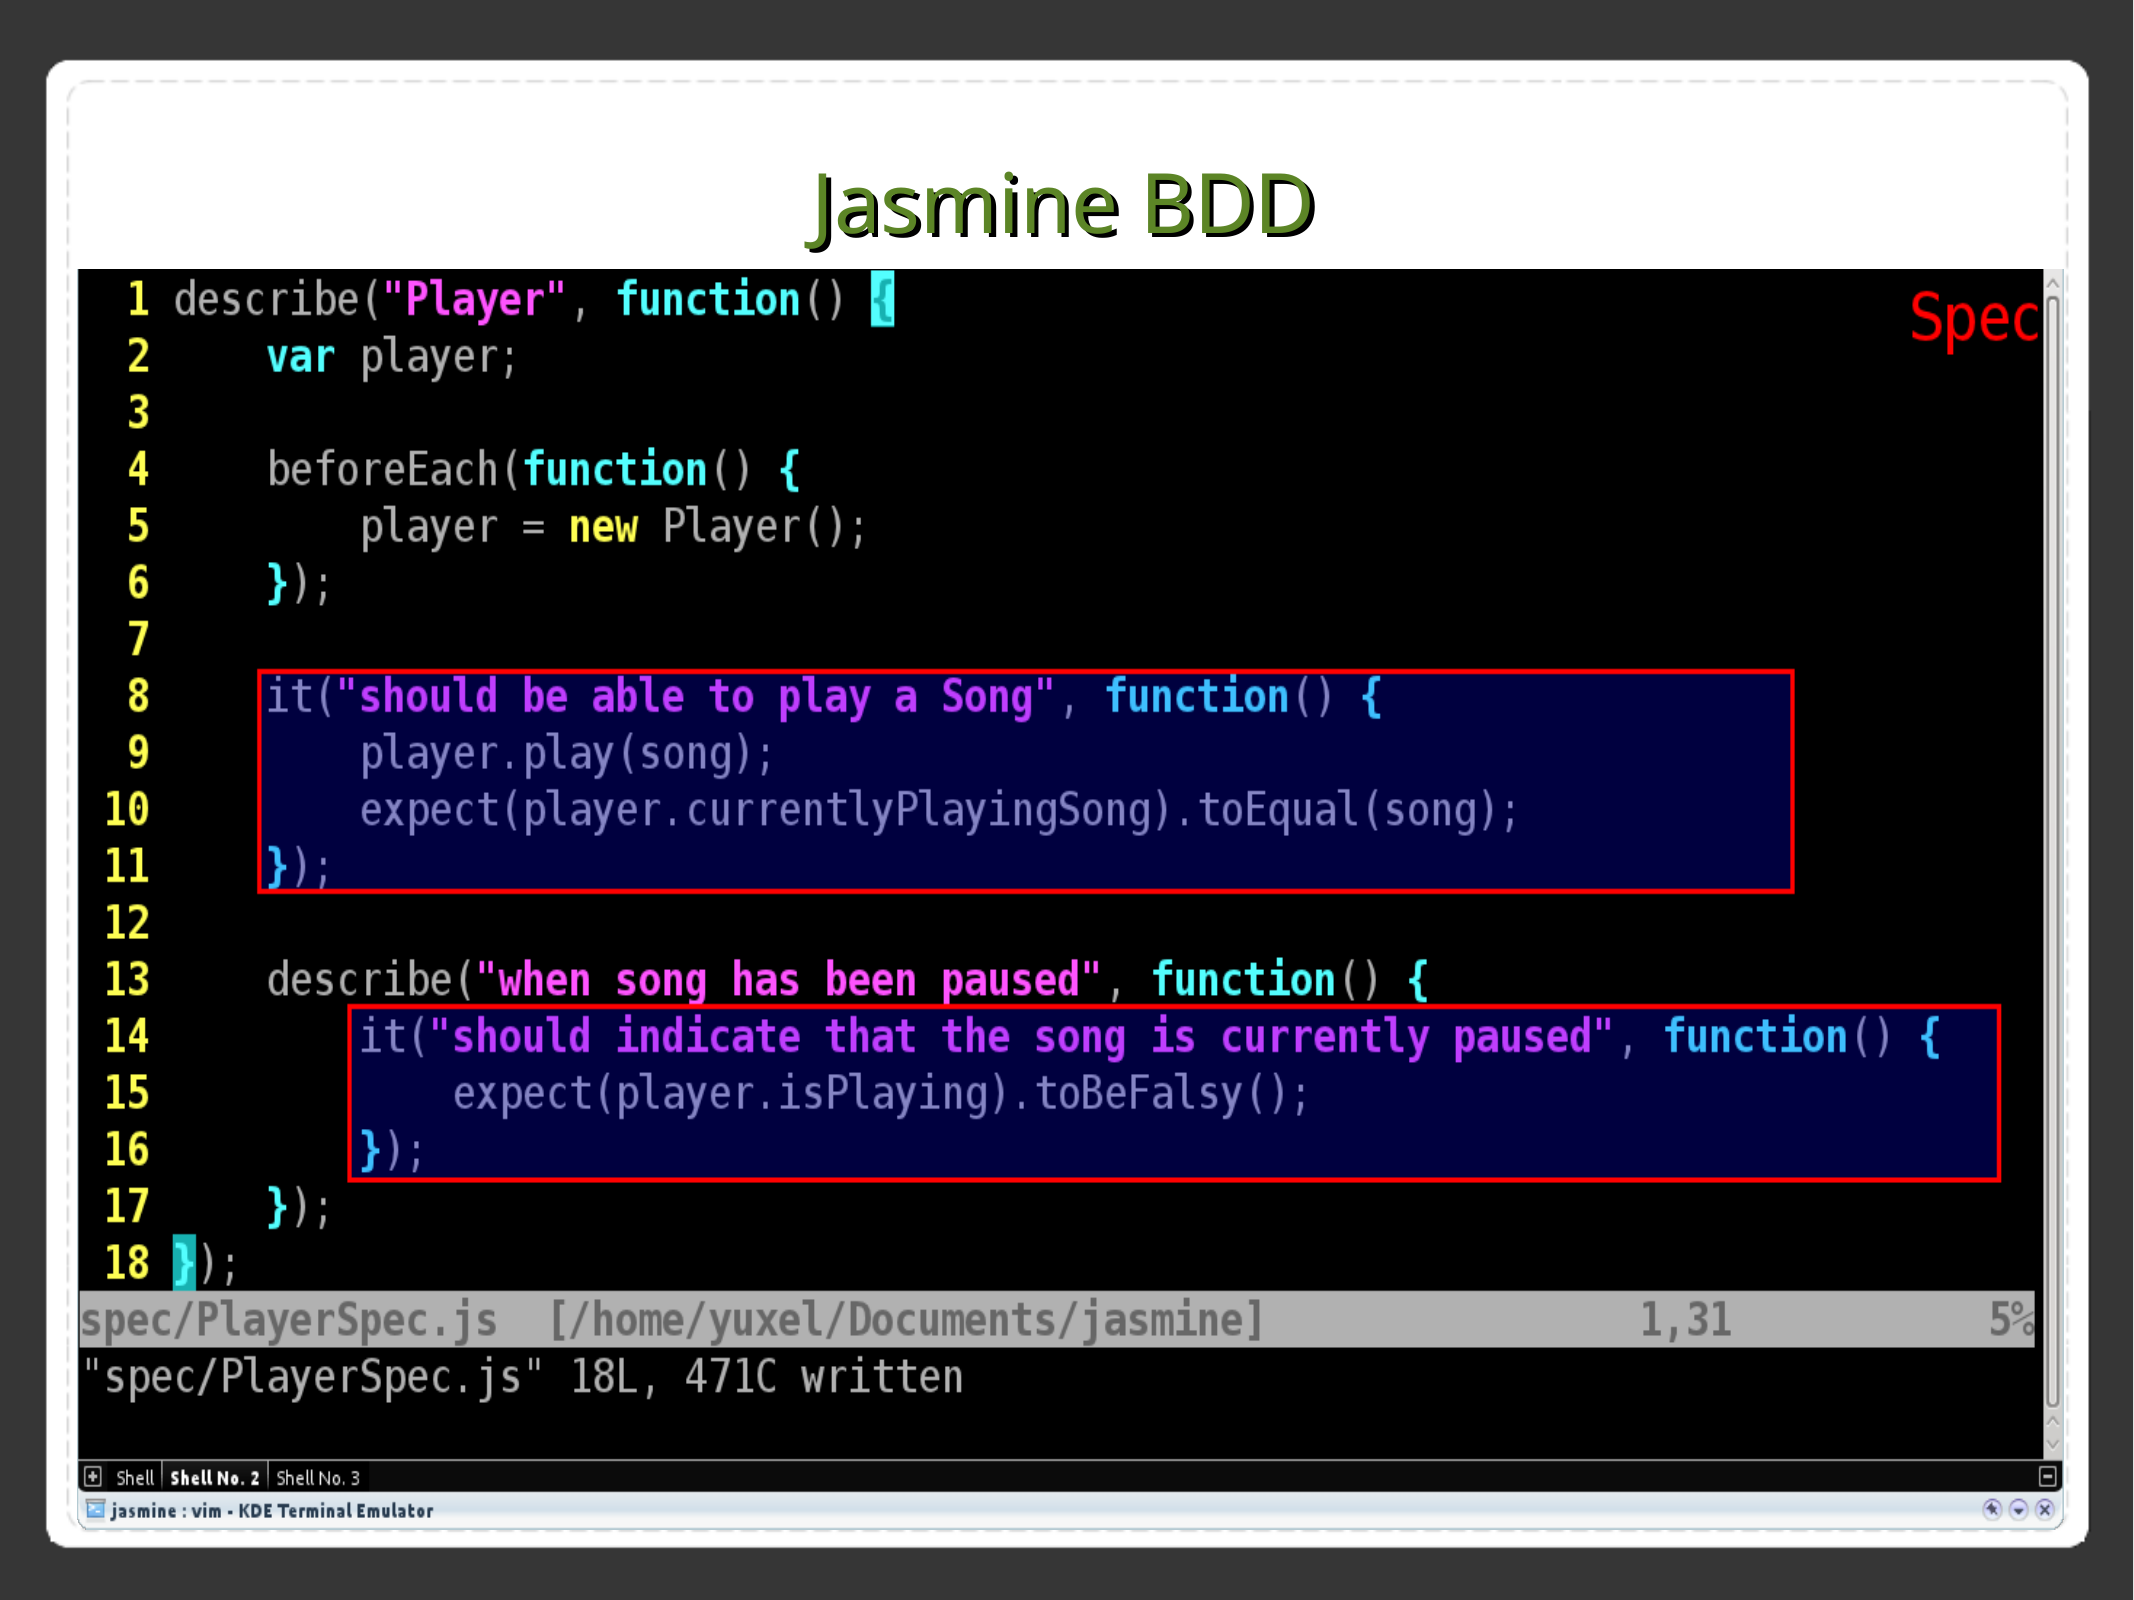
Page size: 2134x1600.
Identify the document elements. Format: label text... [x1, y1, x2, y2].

picture [0, 0, 2134, 1600]
text_box Jasmine BDD [811, 150, 1317, 251]
